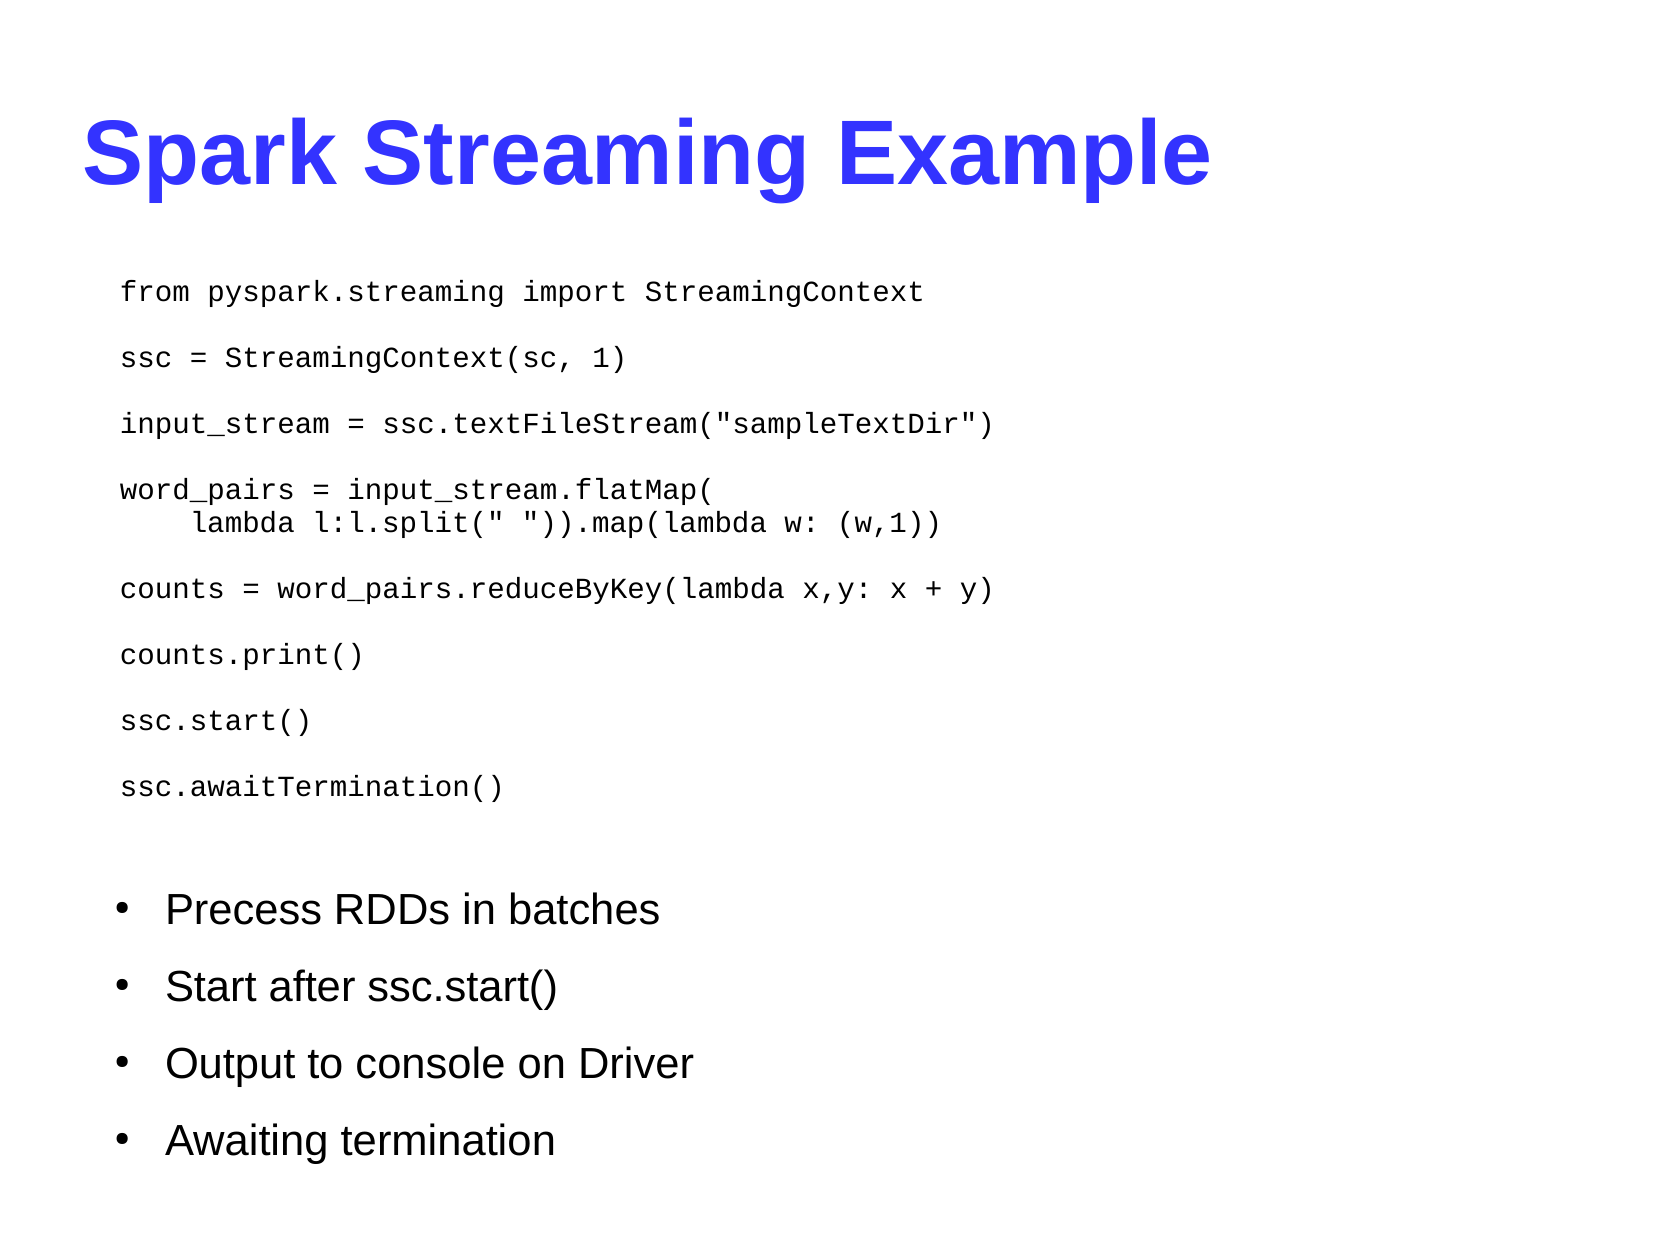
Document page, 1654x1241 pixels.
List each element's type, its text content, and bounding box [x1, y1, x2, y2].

list Precess RDDs in batches Start after ssc.start() Output to console on Driver Awaiting termination [97, 885, 1576, 1166]
title Spark Streaming Example [82, 49, 1571, 257]
text_box from pyspark.streaming import StreamingContext ssc = StreamingContext(sc, 1) input_stream = ssc.textFileStream("sampleTextDir") word_pairs = input_stream.flatMap( lambda l:l.split(" ")).map(lambda w: (w,1)) counts = word_pairs.reduceByKey(lambda x,y: x + y) counts.print() ssc.start() ssc.awaitTermination() [105, 270, 1576, 837]
